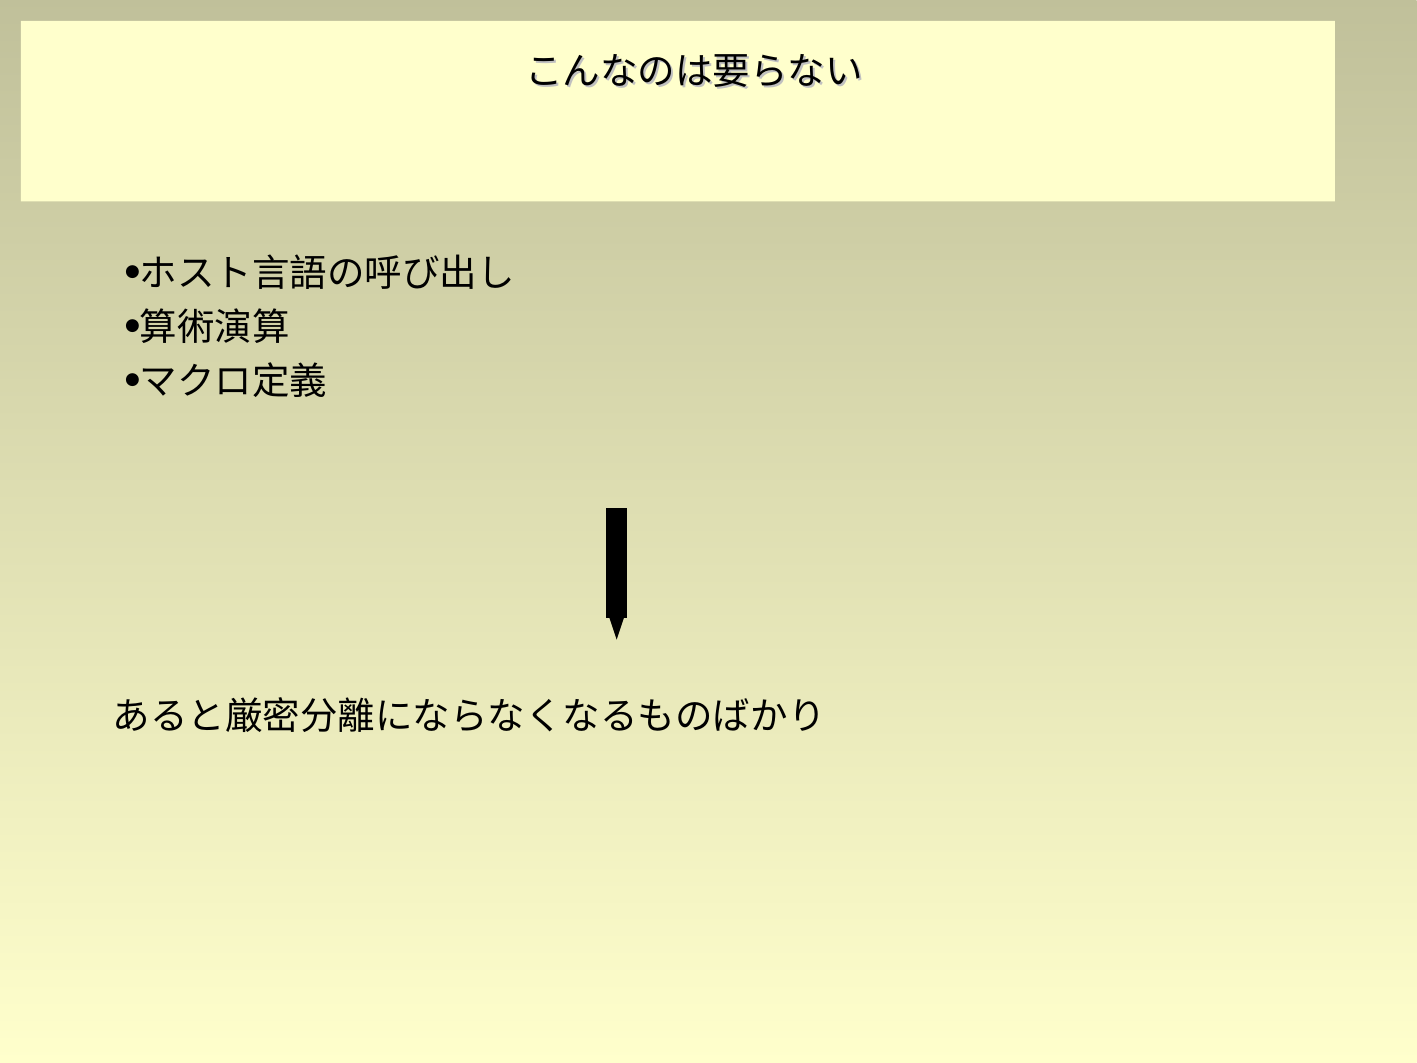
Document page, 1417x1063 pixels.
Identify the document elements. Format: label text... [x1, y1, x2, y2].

text_box [20, 20, 1335, 202]
text_box ホスト言語の呼び出し 算術演算 マクロ定義 [110, 235, 1263, 453]
text_box あると厳密分離にならなくなるものばかり [97, 679, 1232, 940]
text_box こんなのは要らない [22, 33, 1365, 180]
